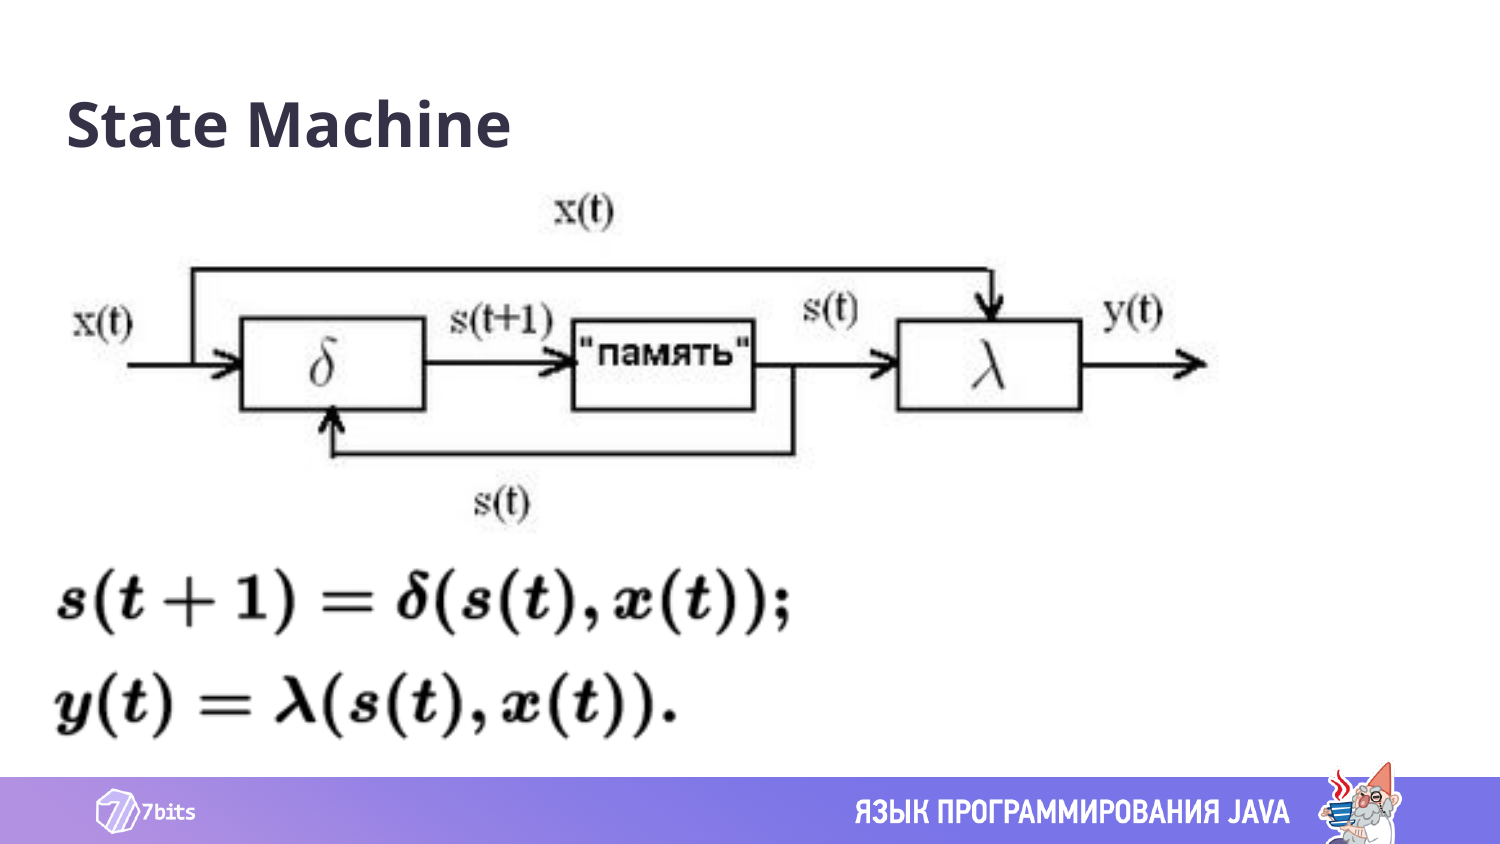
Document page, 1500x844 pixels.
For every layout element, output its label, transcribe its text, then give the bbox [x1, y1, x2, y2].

title State Machine [51, 69, 1449, 164]
picture [0, 666, 1500, 844]
picture [51, 562, 797, 643]
picture [51, 172, 1219, 539]
